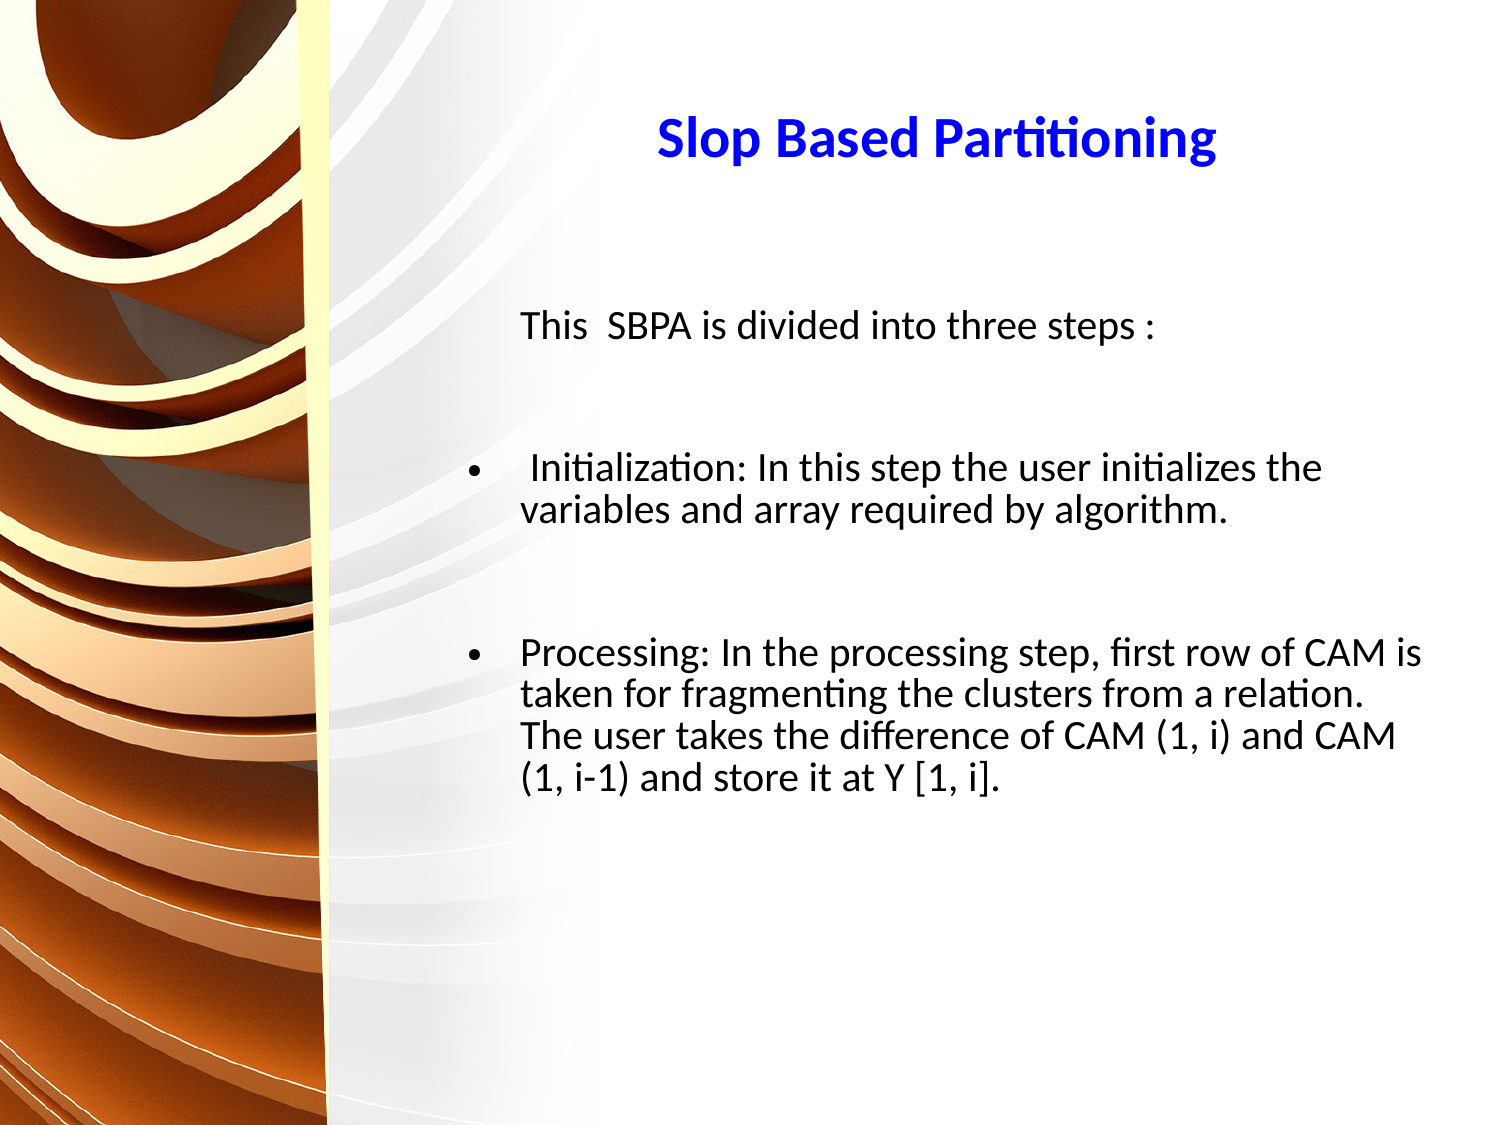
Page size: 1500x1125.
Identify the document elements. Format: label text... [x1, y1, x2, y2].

title Slop Based Partitioning [449, 86, 1425, 199]
list This SBPA is divided into three steps : Initialization: In this step the user initializes the variables and array required by algorithm. Processing: In the processing step, first row of CAM is taken for fragmenting the clusters from a relation. The user takes the difference of CAM (1, i) and CAM (1, i-1) and store it at Y [1, i]. [449, 236, 1425, 1039]
picture [0, 0, 1500, 1125]
